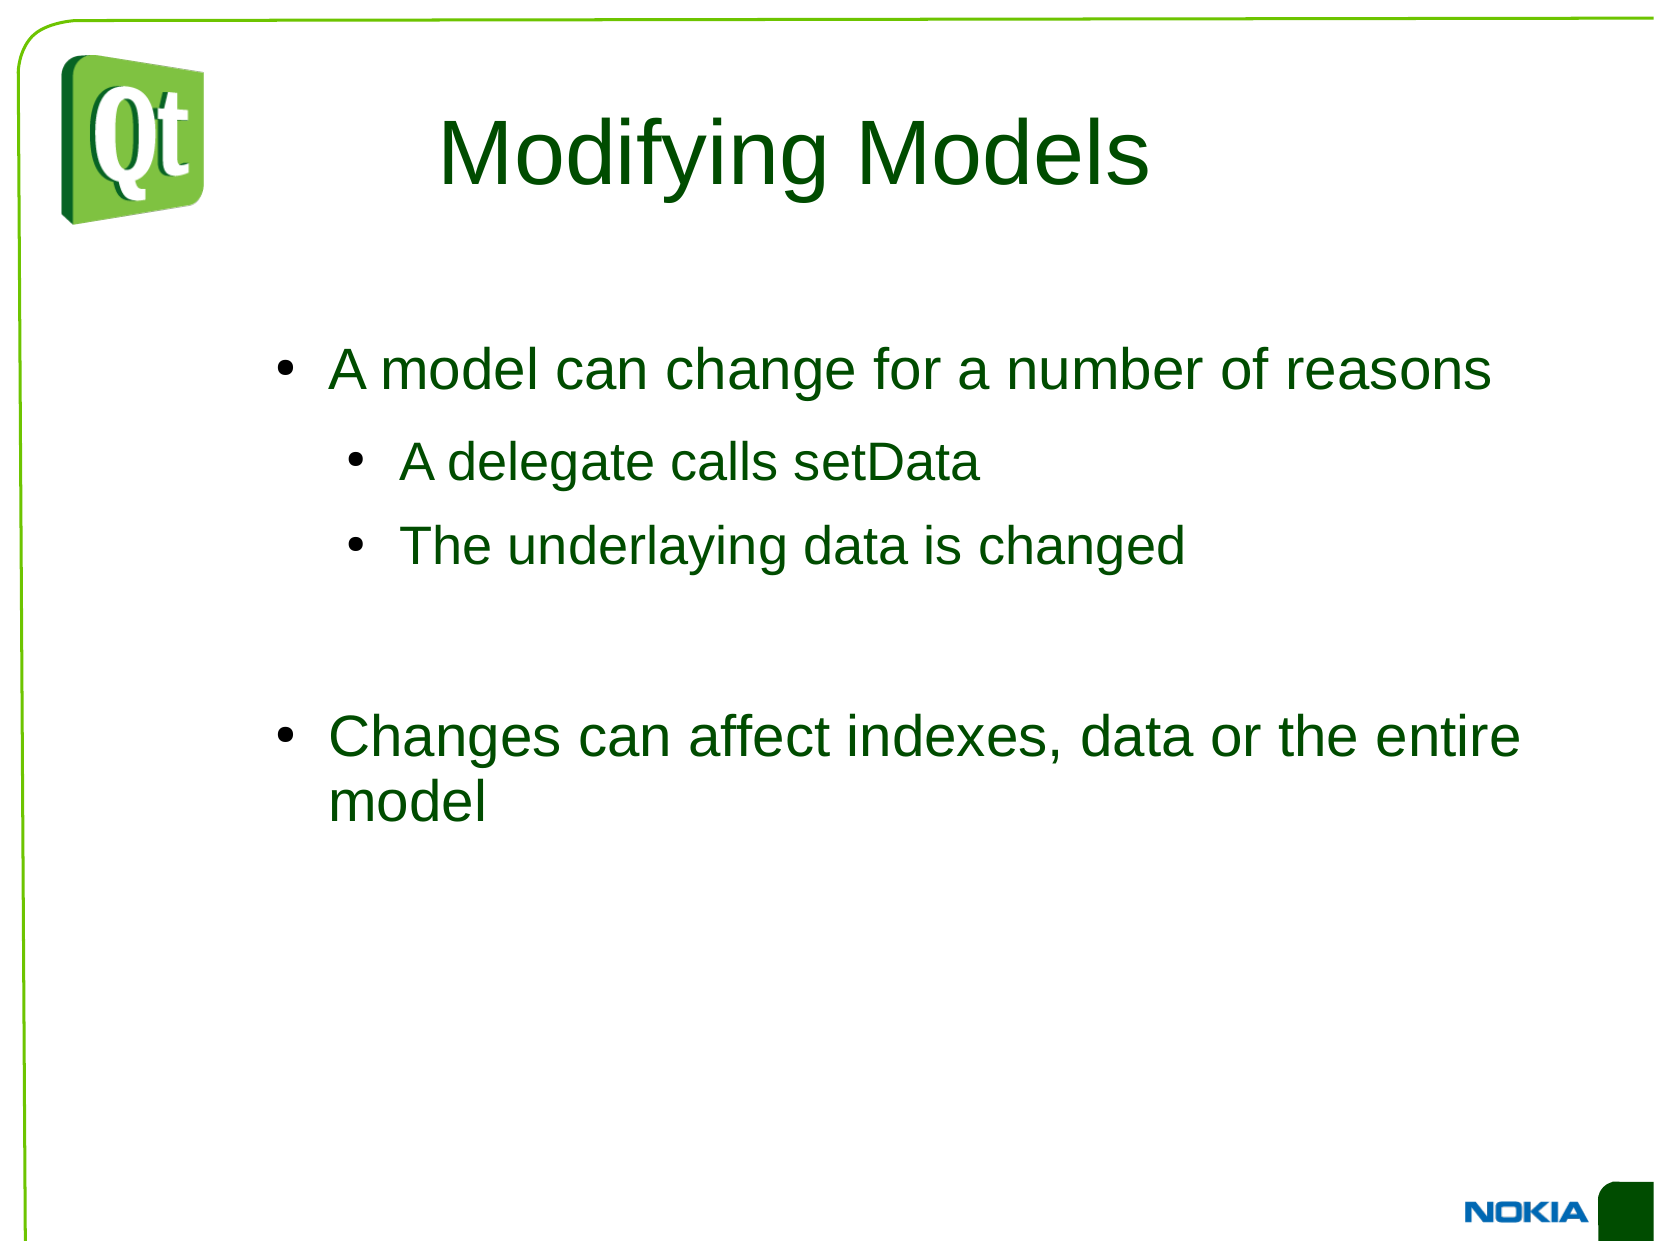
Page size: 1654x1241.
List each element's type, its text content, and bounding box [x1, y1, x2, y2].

picture [61, 55, 204, 225]
picture [1465, 1201, 1589, 1223]
title Modifying Models [257, 56, 1333, 250]
list A model can change for a number of reasons A delegate calls setData The underlaying data is changed Changes can affect indexes, data or the entire model [257, 336, 1577, 1141]
